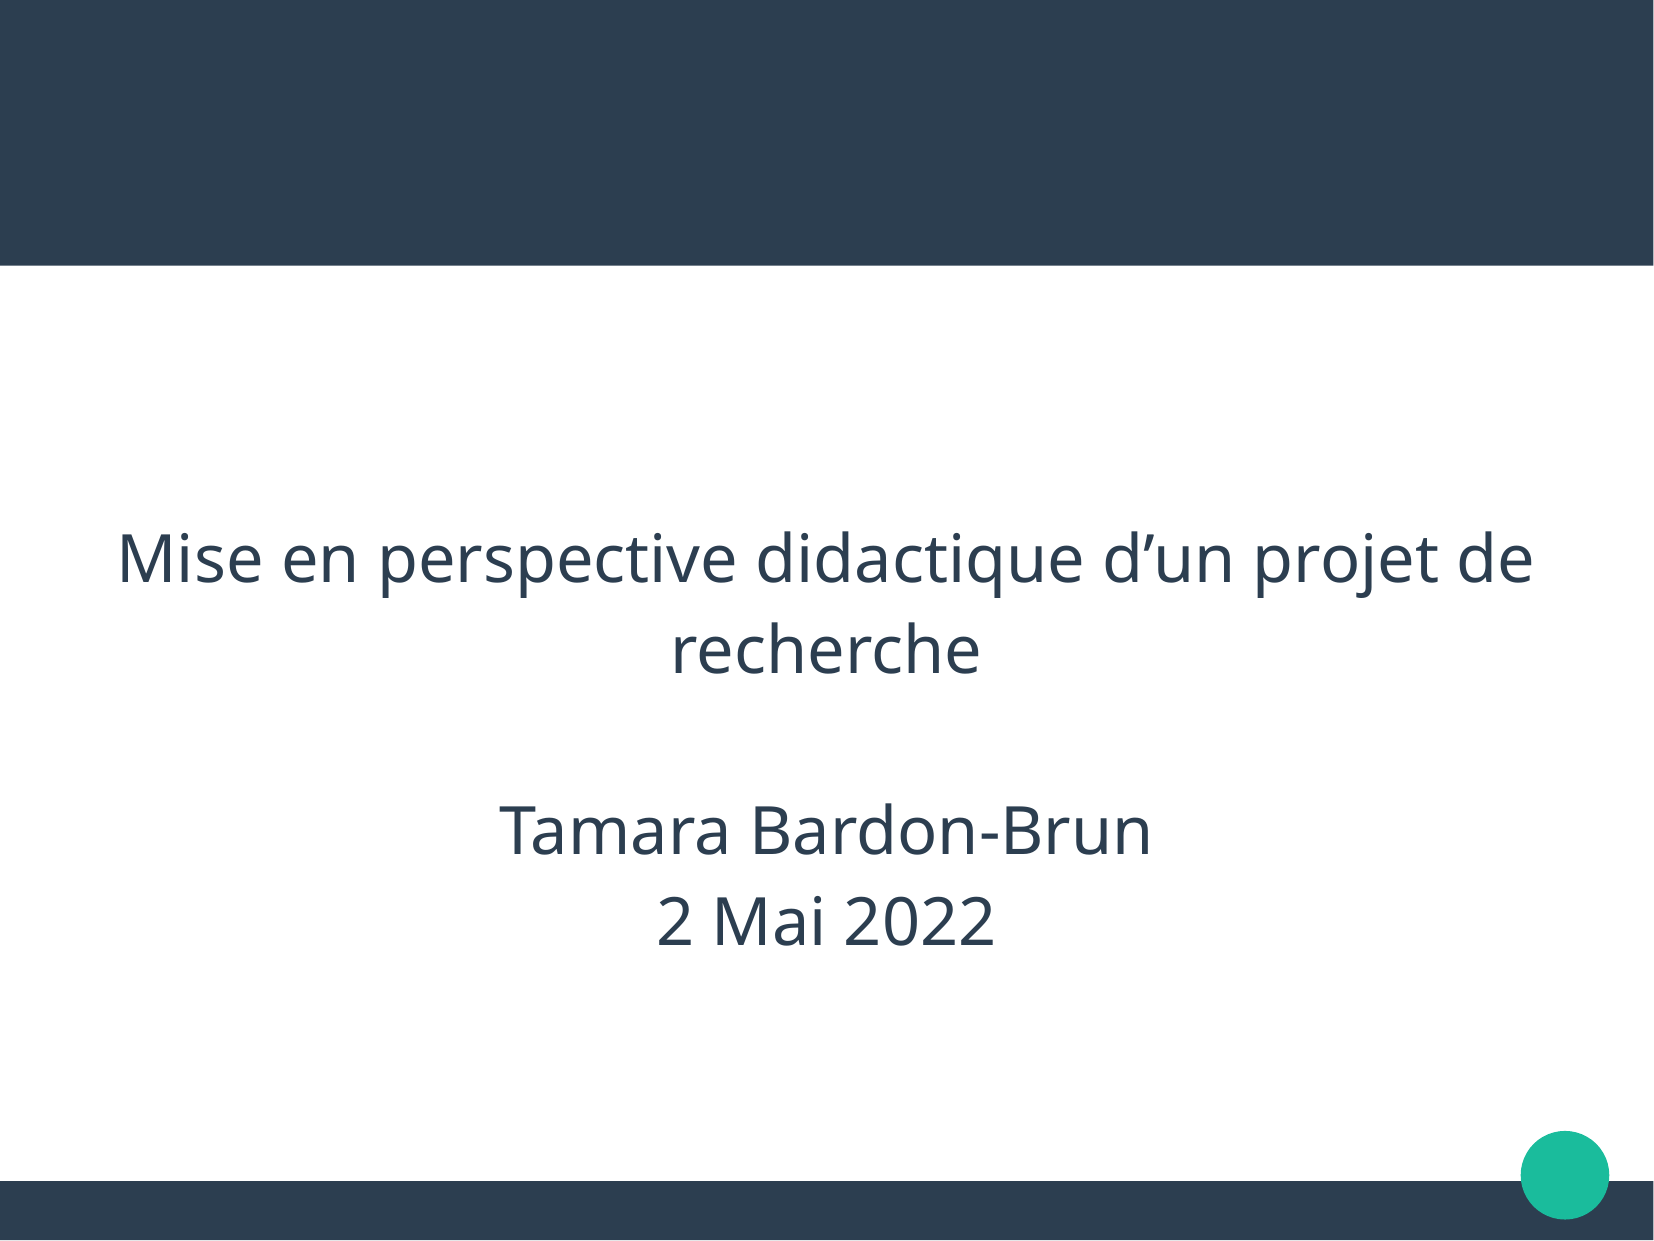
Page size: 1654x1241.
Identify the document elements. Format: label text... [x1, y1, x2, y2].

subtitle Mise en perspective didactique d’un projet de recherche Tamara Bardon-Brun 2 Mai 2022 [59, 324, 1595, 1152]
